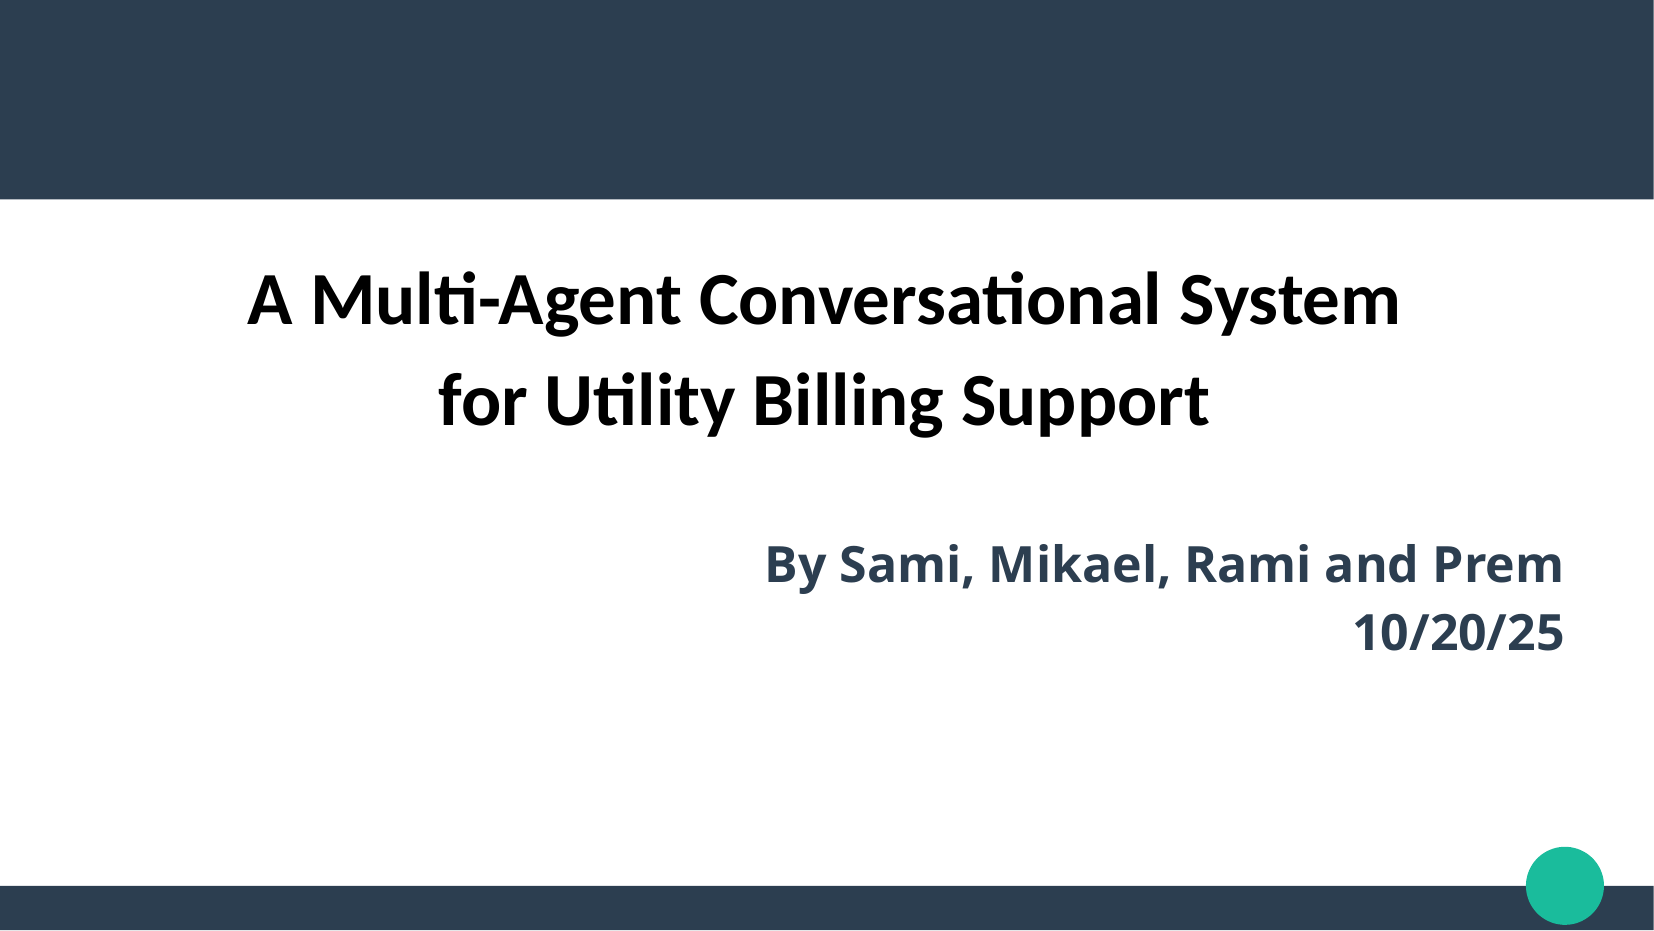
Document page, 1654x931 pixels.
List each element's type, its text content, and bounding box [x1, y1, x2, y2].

text_box By Sami, Mikael, Rami and Prem 10/20/25 [750, 487, 1613, 708]
text_box A Multi-Agent Conversational System for Utility Billing Support [112, 187, 1538, 526]
